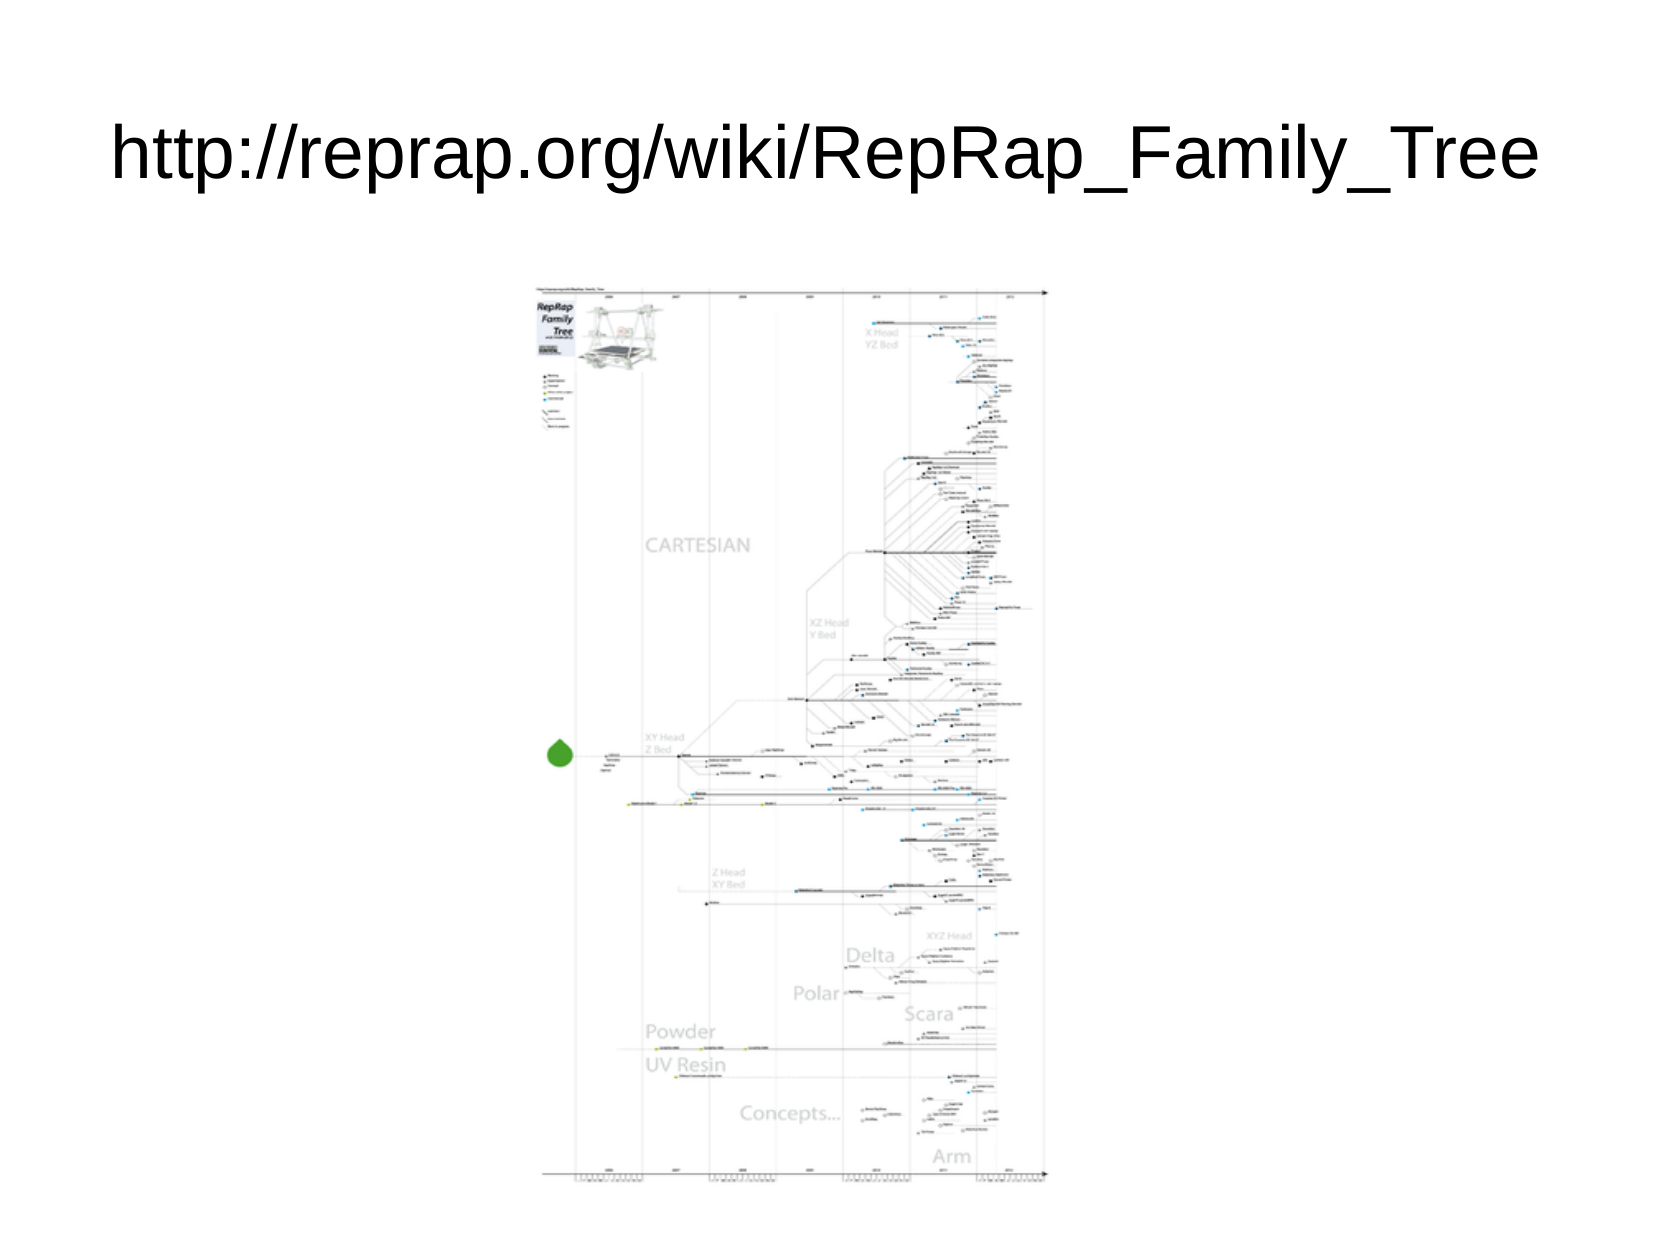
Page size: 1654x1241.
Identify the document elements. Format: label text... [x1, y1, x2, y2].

title http://reprap.org/wiki/RepRap_Family_Tree [82, 49, 1571, 257]
picture [531, 283, 1052, 1187]
